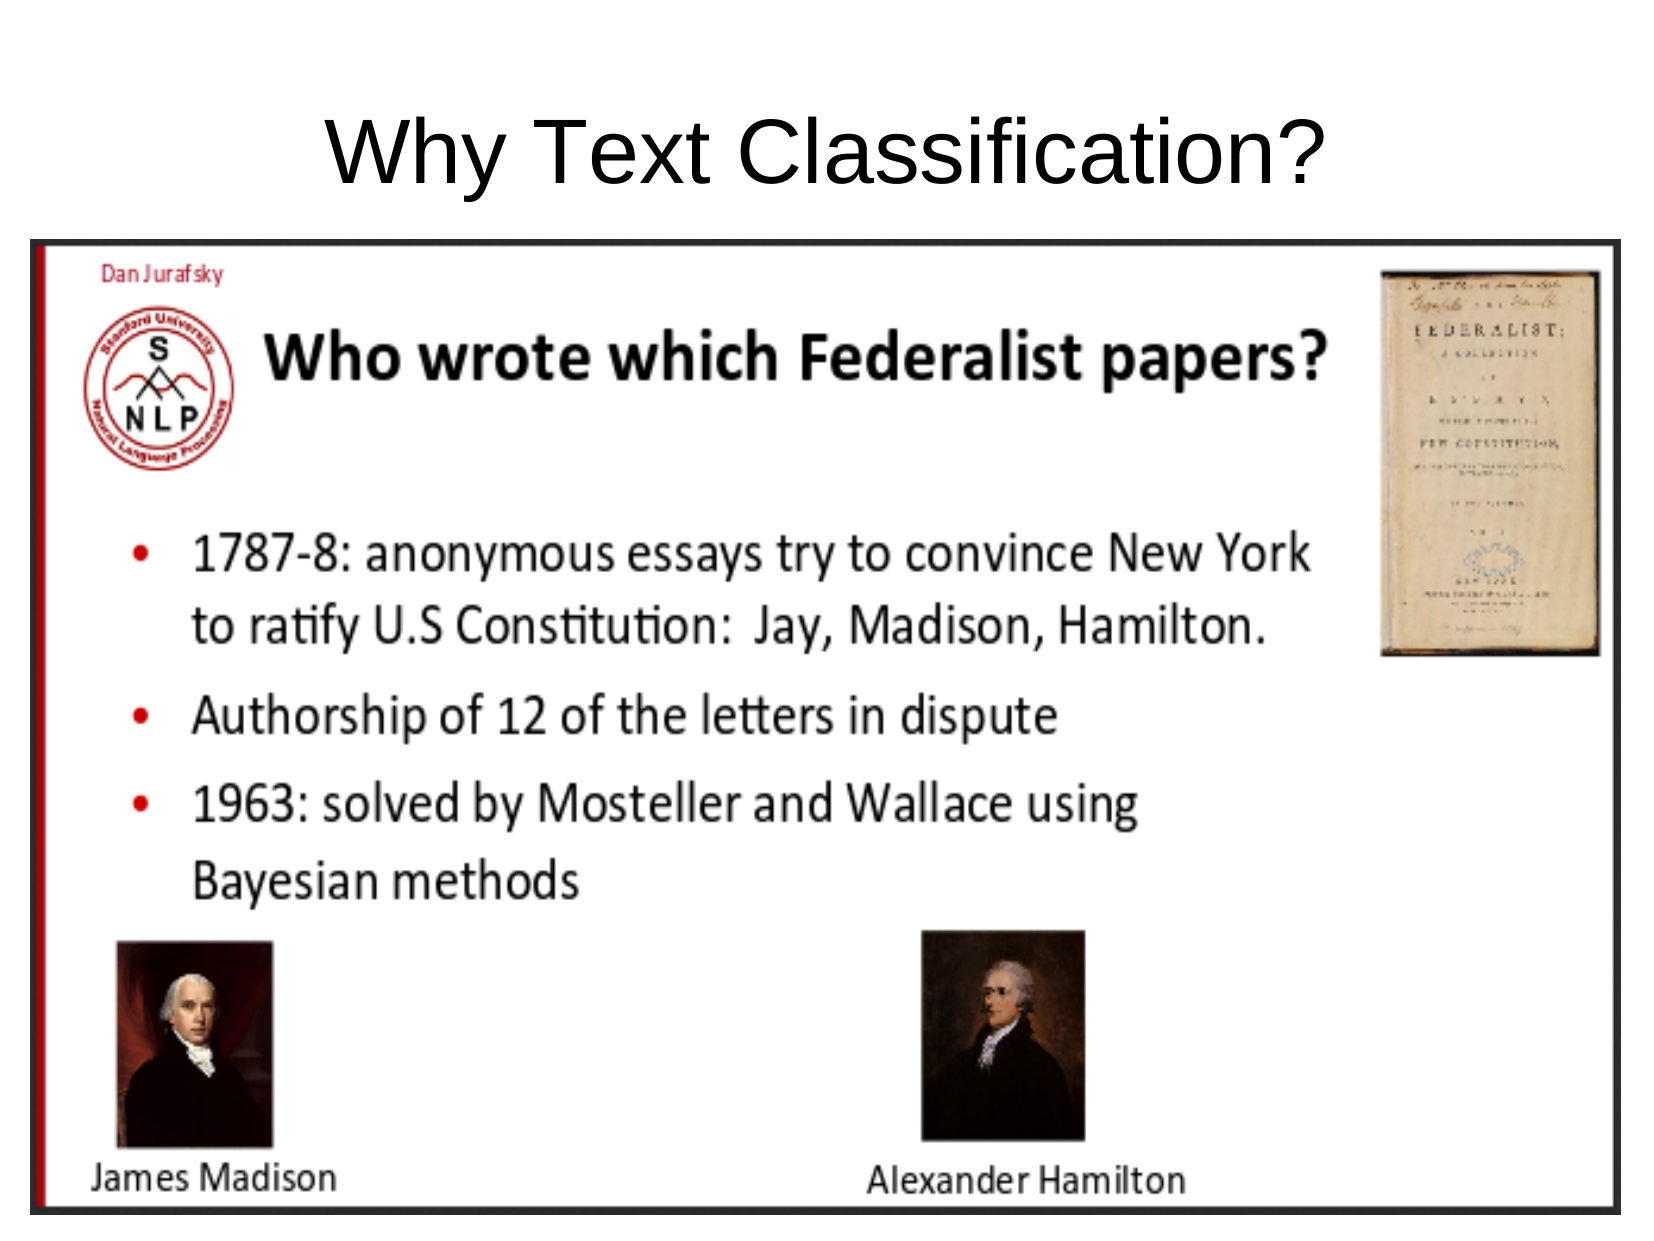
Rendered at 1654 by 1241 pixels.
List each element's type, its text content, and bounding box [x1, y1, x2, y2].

title Why Text Classification? [82, 49, 1571, 239]
picture [30, 239, 1621, 1216]
